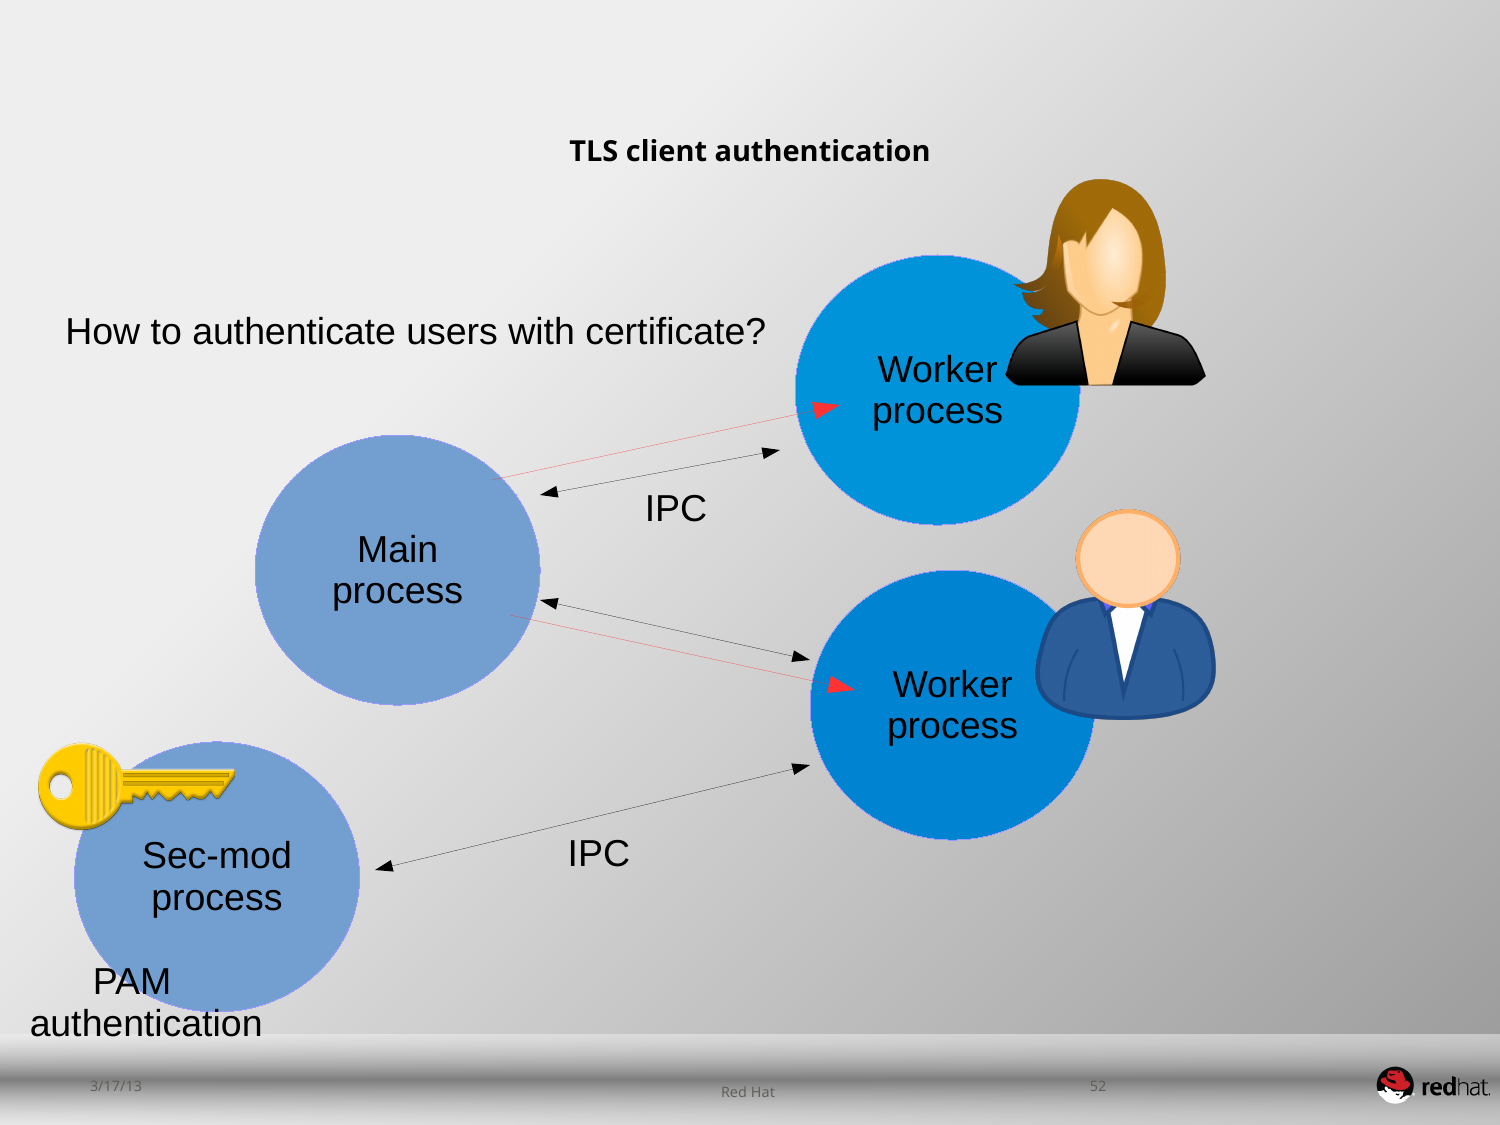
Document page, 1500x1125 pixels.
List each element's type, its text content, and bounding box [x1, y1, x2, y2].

text_box Main process [255, 435, 541, 706]
picture [38, 741, 235, 832]
text_box How to authenticate users with certificate? [50, 303, 781, 361]
slide_number <number> [1074, 1051, 1337, 1112]
picture [1035, 509, 1216, 721]
text_box IPC [552, 825, 646, 882]
picture [1005, 179, 1206, 386]
footer Red Hat [300, 1065, 1200, 1110]
slide_number 3/17/13 [75, 1051, 425, 1112]
picture [1364, 1057, 1500, 1110]
text_box PAM authentication [15, 952, 278, 1052]
text_box IPC [630, 479, 723, 537]
title TLS client authentication [75, 22, 1426, 188]
list [74, 209, 1425, 1012]
